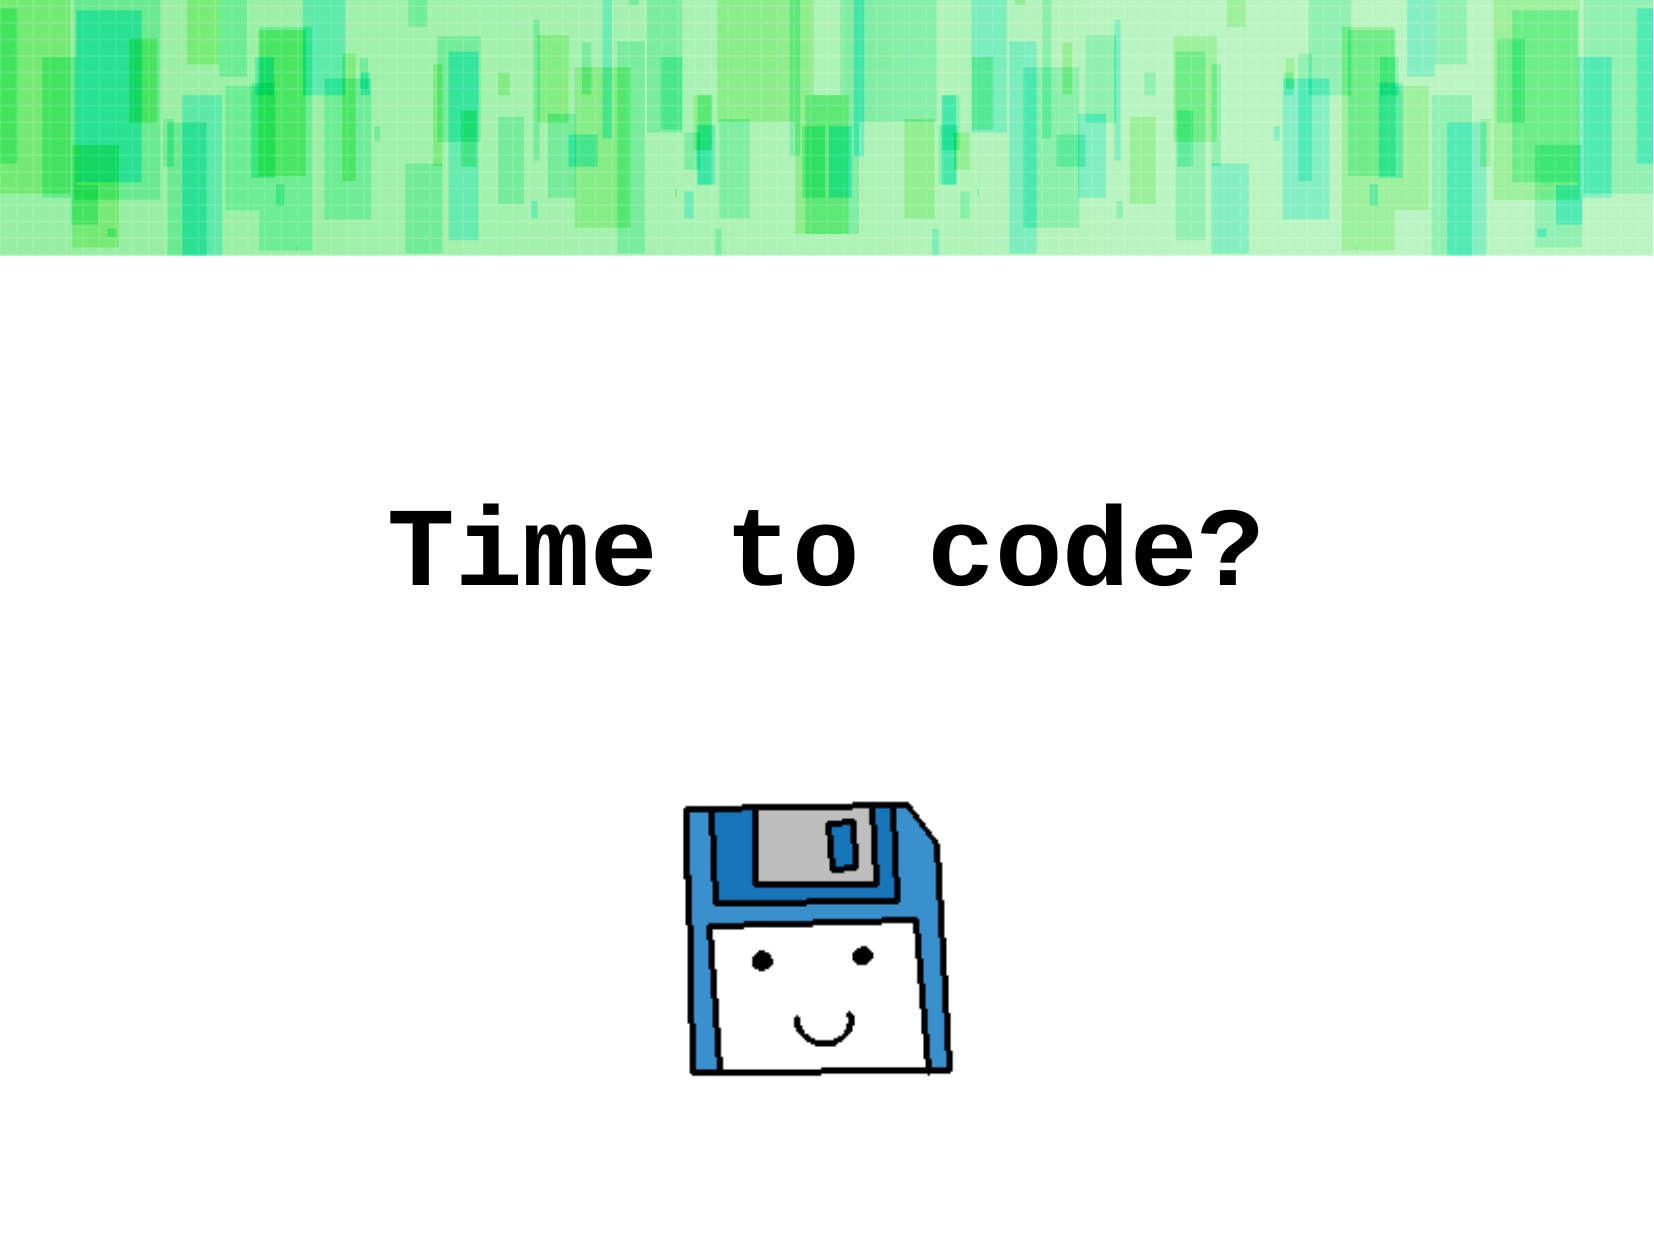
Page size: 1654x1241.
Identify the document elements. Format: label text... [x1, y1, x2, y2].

picture [0, 0, 1654, 1241]
subtitle Time to code? [82, 285, 1571, 826]
